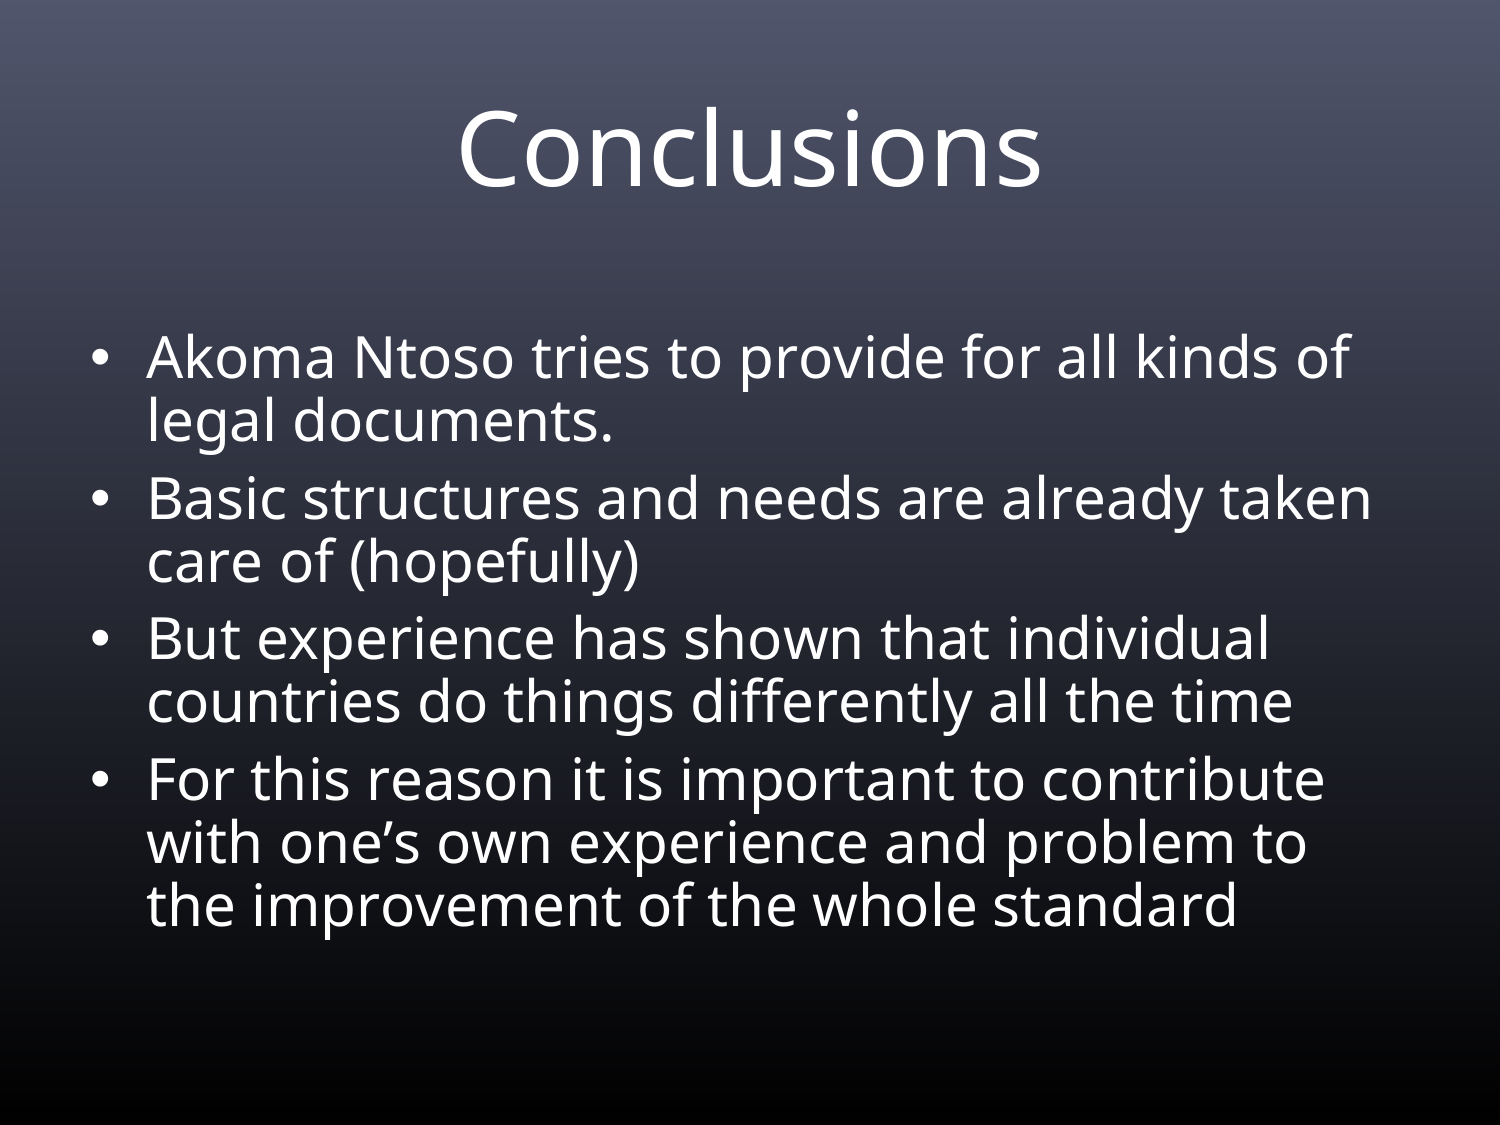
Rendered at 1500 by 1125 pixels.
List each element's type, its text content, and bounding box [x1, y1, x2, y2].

title Conclusions [75, 74, 1426, 262]
list Akoma Ntoso tries to provide for all kinds of legal documents. Basic structures and needs are already taken care of (hopefully) But experience has shown that individual countries do things differently all the time For this reason it is important to contribute with one’s own experience and problem to the improvement of the whole standard [75, 262, 1426, 1006]
